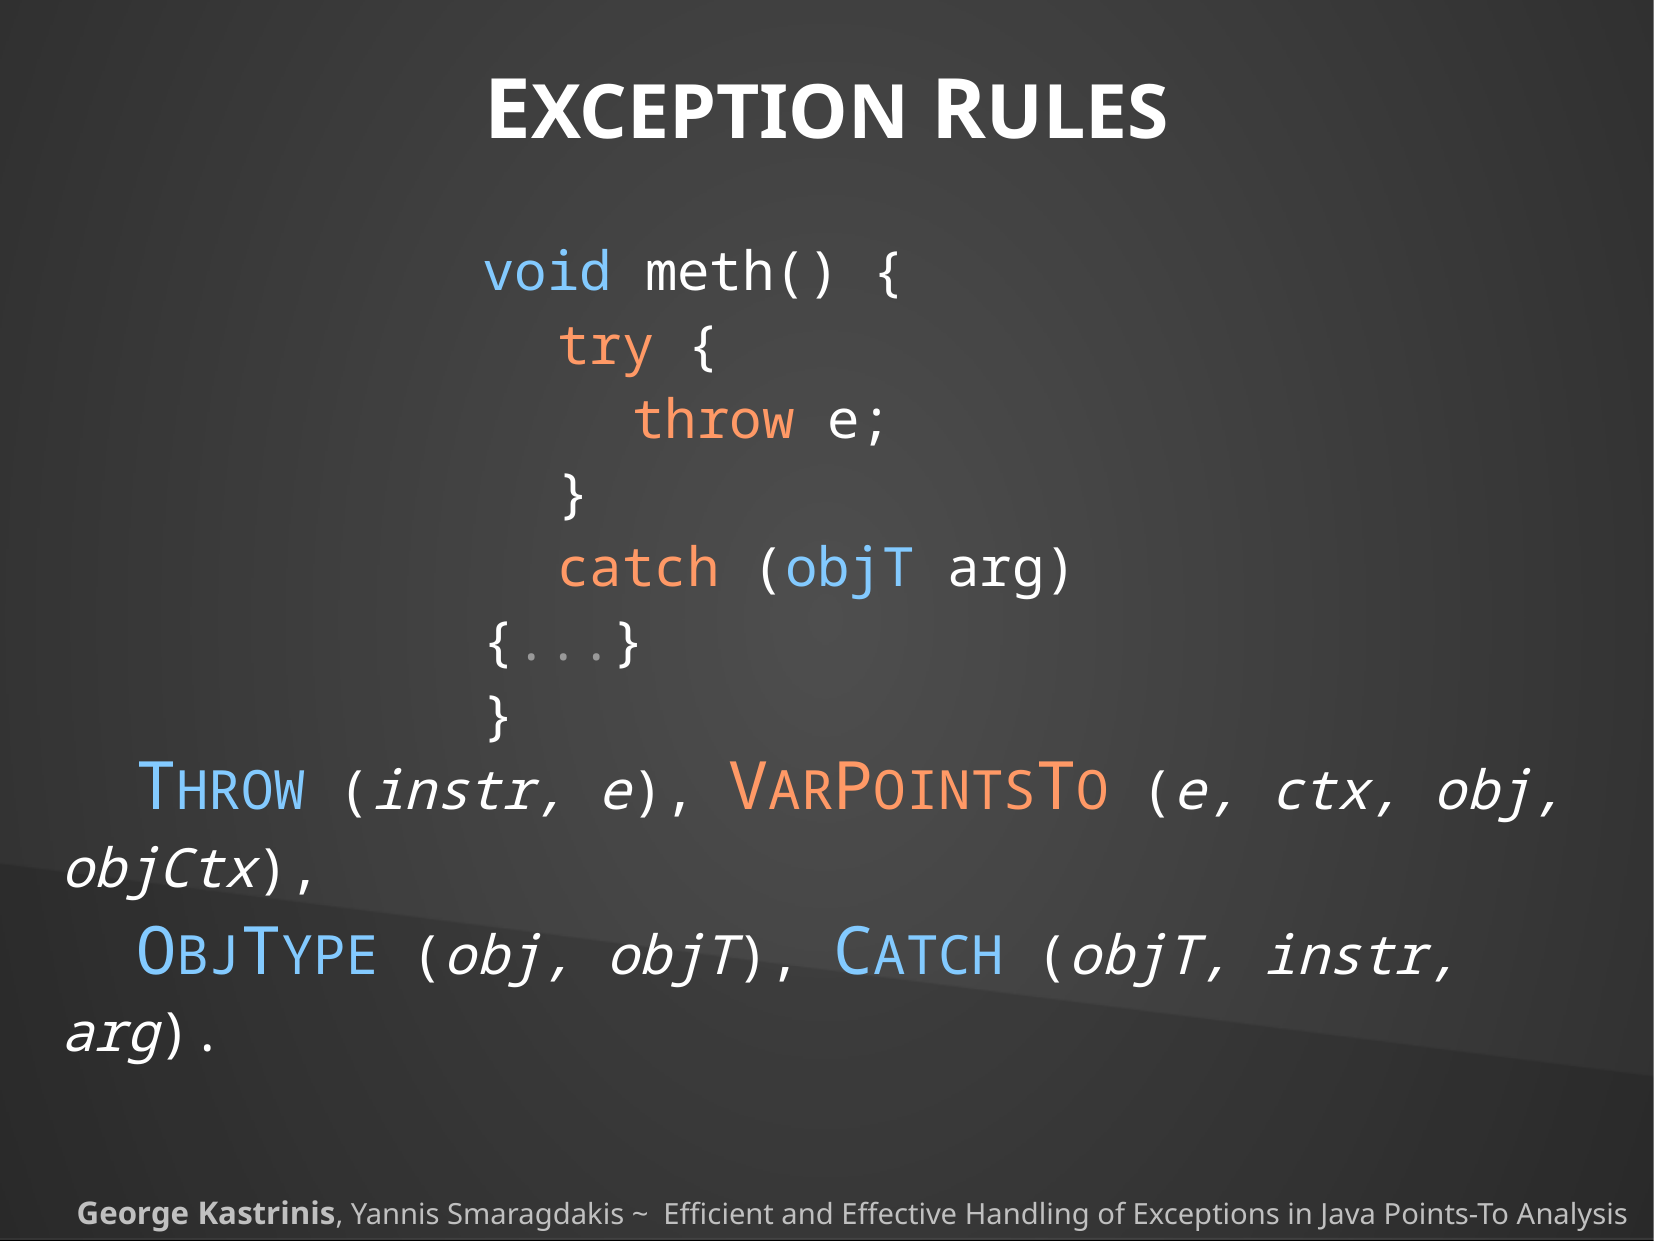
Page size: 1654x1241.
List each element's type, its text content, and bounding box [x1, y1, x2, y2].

text_box THROW (instr, e), VARPOINTSTO (e, ctx, obj, objCtx), OBJTYPE (obj, objT), CATCH (objT, instr, arg). [46, 640, 1607, 855]
text_box EXCEPTION RULES [463, 41, 1191, 151]
picture [0, 0, 1654, 1241]
text_box void meth() { try { throw e; } catch (objT arg) {...} } [467, 225, 1186, 566]
